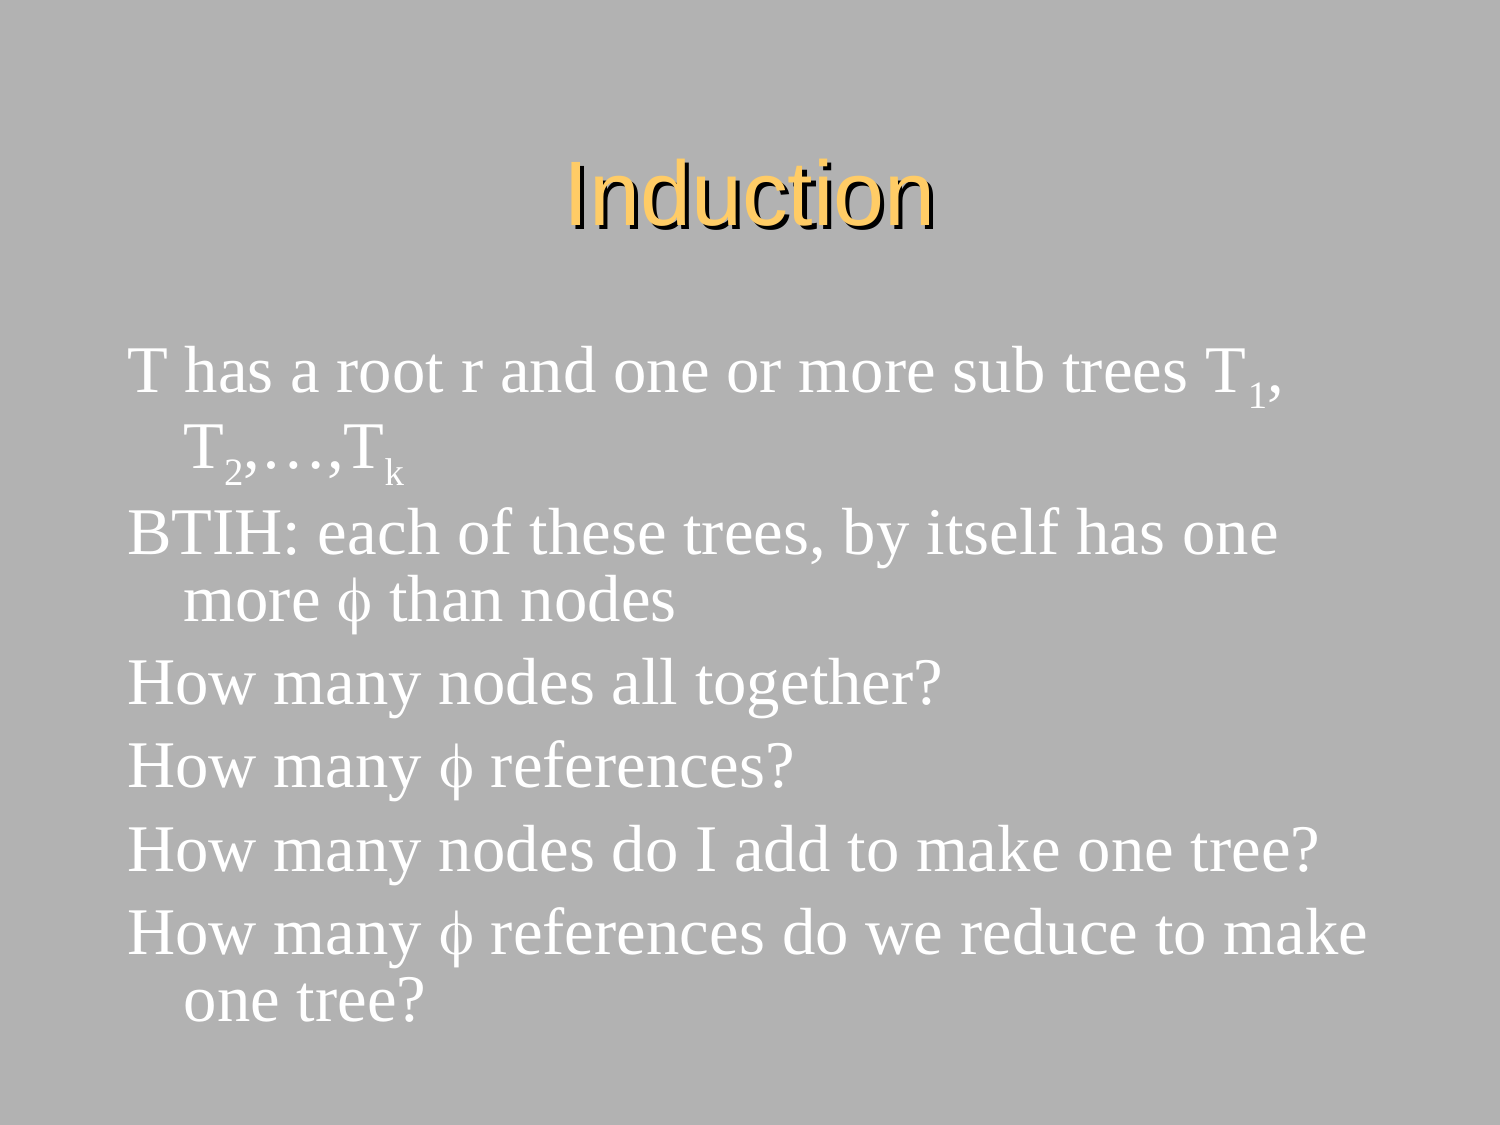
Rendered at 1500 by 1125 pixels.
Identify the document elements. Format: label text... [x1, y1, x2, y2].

list T has a root r and one or more sub trees T1, T2,…,Tk BTIH: each of these trees, by itself has one more  than nodes How many nodes all together? How many  references? How many nodes do I add to make one tree? How many  references do we reduce to make one tree? [112, 324, 1388, 1072]
title Induction [112, 99, 1388, 288]
